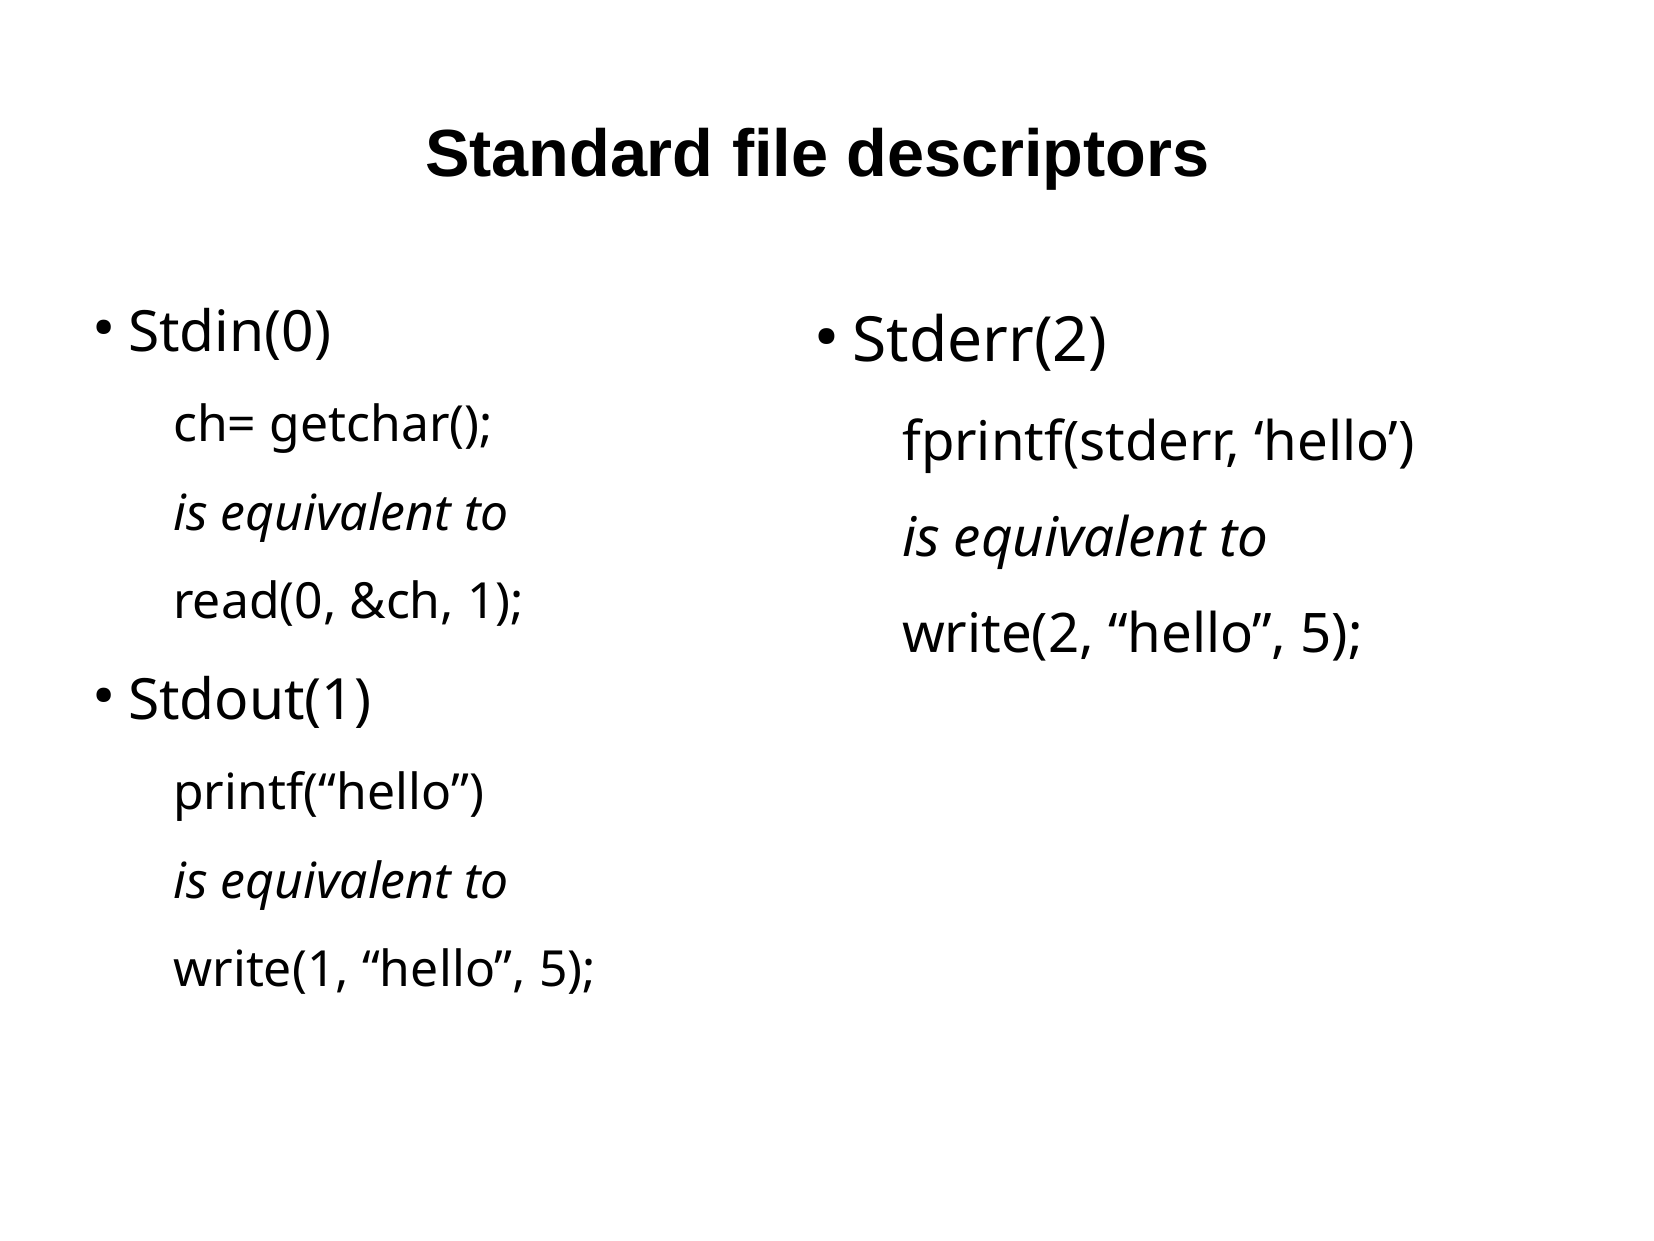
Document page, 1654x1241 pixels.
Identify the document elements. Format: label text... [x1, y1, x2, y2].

list Stdin(0) ch= getchar(); is equivalent to read(0, &ch, 1); Stdout(1) printf(“hello”) is equivalent to write(1, “hello”, 5); [82, 290, 697, 1010]
list Stderr(2) fprintf(stderr, ‘hello’) is equivalent to write(2, “hello”, 5); [803, 295, 1418, 745]
title Standard file descriptors [82, 49, 1571, 257]
